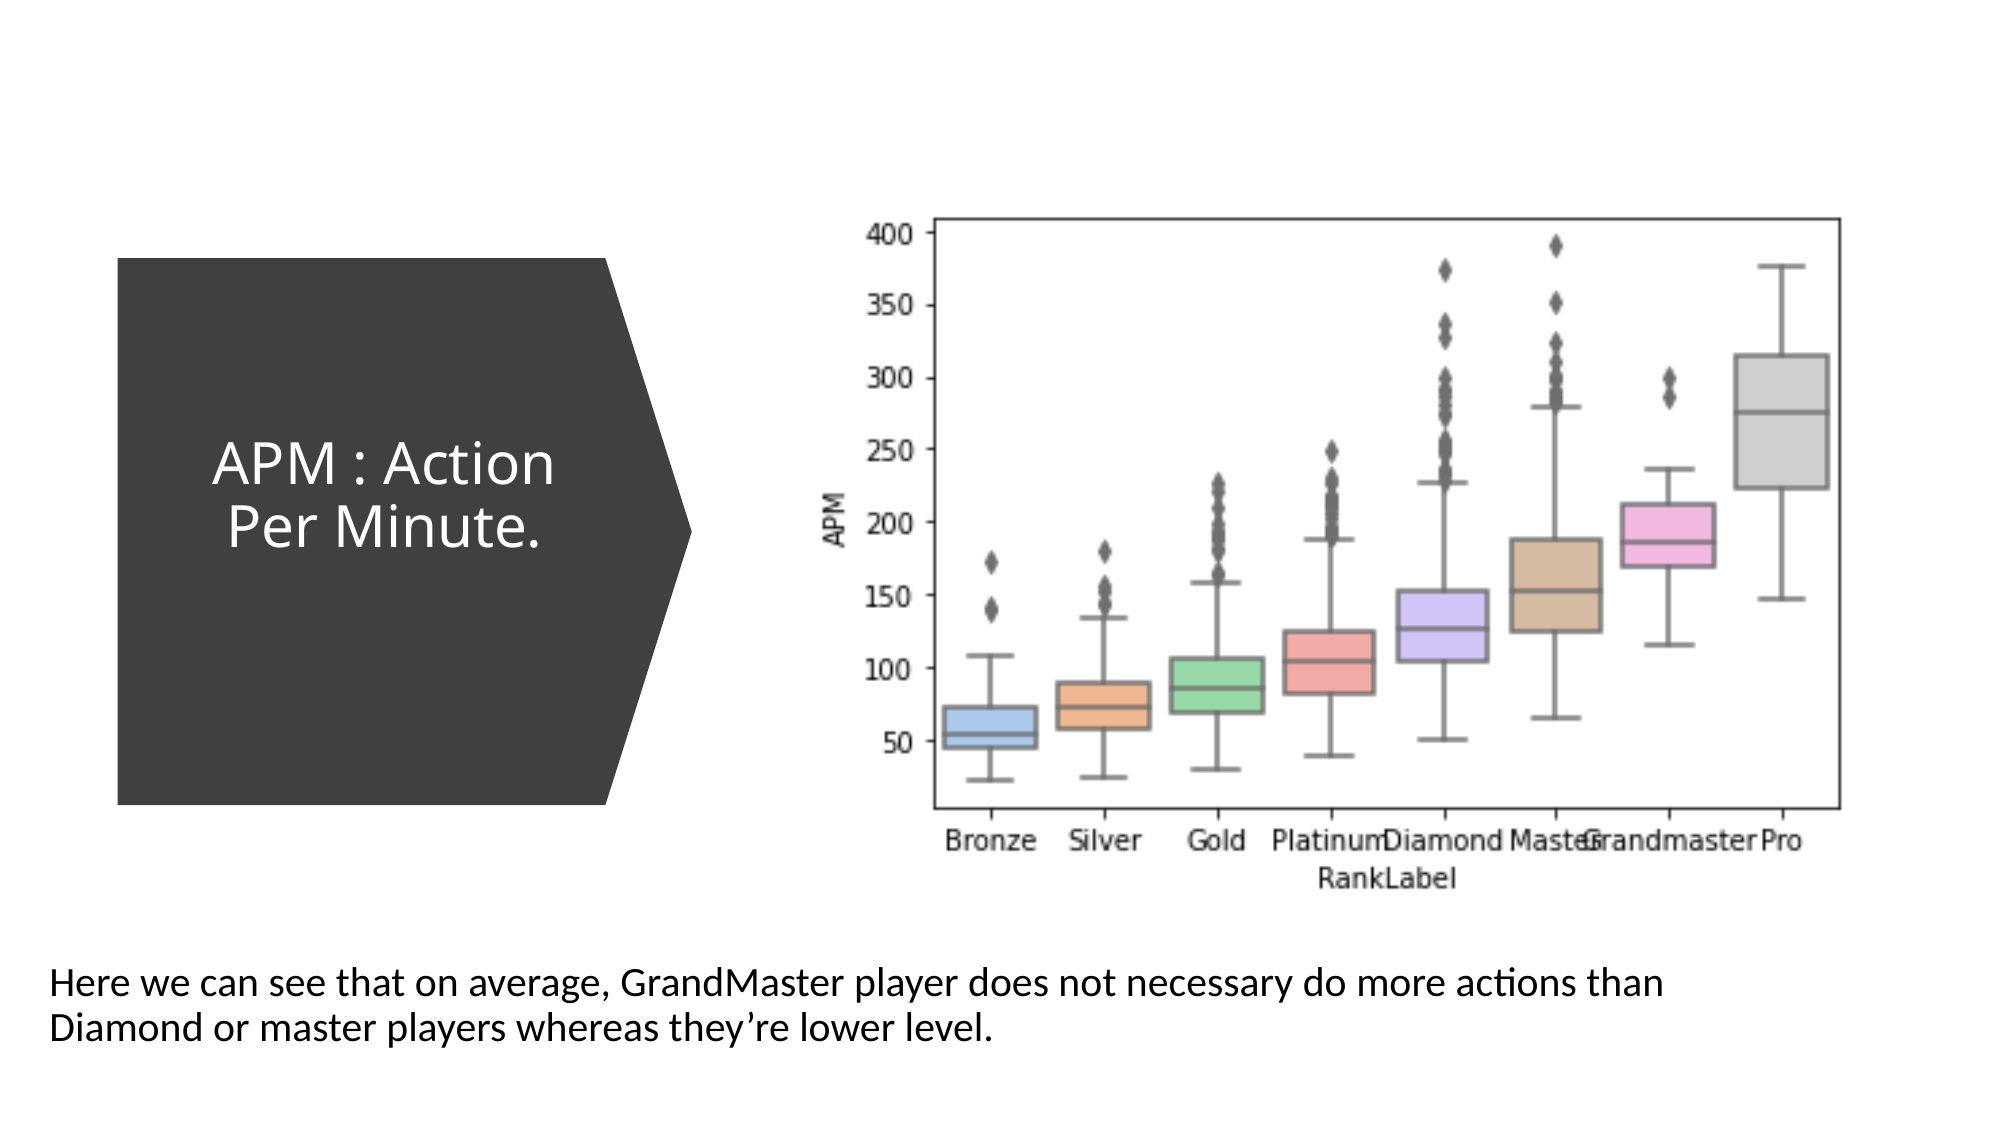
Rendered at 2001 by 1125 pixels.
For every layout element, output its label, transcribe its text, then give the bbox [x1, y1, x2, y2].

text_box Here we can see that on average, GrandMaster player does not necessary do more actions than Diamond or master players whereas they’re lower level. [34, 833, 1835, 1125]
text_box [117, 258, 692, 806]
picture [783, 205, 1896, 919]
title APM : Action Per Minute. [168, 322, 601, 741]
